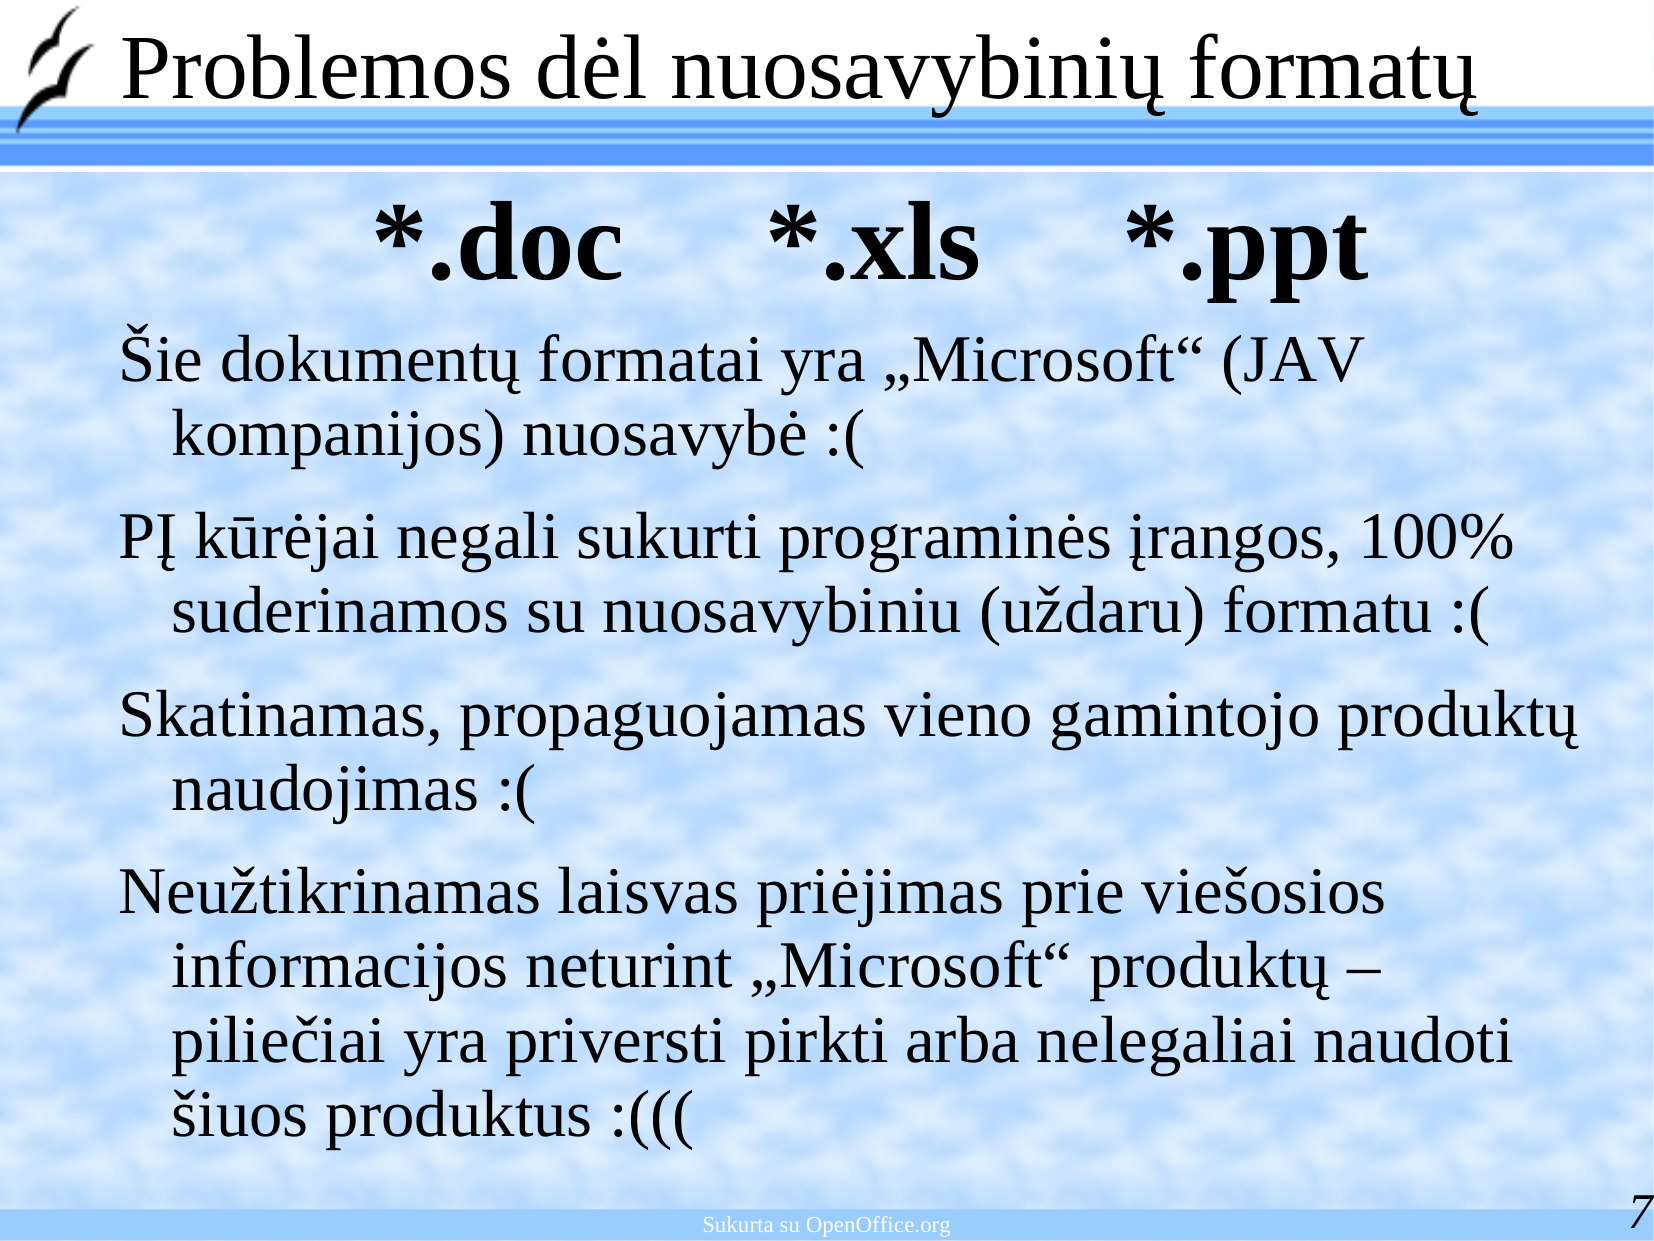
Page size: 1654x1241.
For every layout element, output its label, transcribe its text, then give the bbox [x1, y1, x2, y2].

picture [1646, 1197, 1654, 1209]
picture [0, 0, 1654, 1209]
list *.doc *.xls *.ppt Šie dokumentų formatai yra „Microsoft“ (JAV kompanijos) nuosavybė :( PĮ kūrėjai negali sukurti programinės įrangos, 100% suderinamos su nuosavybiniu (uždaru) formatu :( Skatinamas, propaguojamas vieno gamintojo produktų naudojimas :( Neužtikrinamas laisvas priėjimas prie viešosios informacijos neturint „Microsoft“ produktų – piliečiai yra priversti pirkti arba nelegaliai naudoti šiuos produktus :((( [100, 179, 1606, 1218]
title Problemos dėl nuosavybinių formatų [94, 0, 1507, 172]
